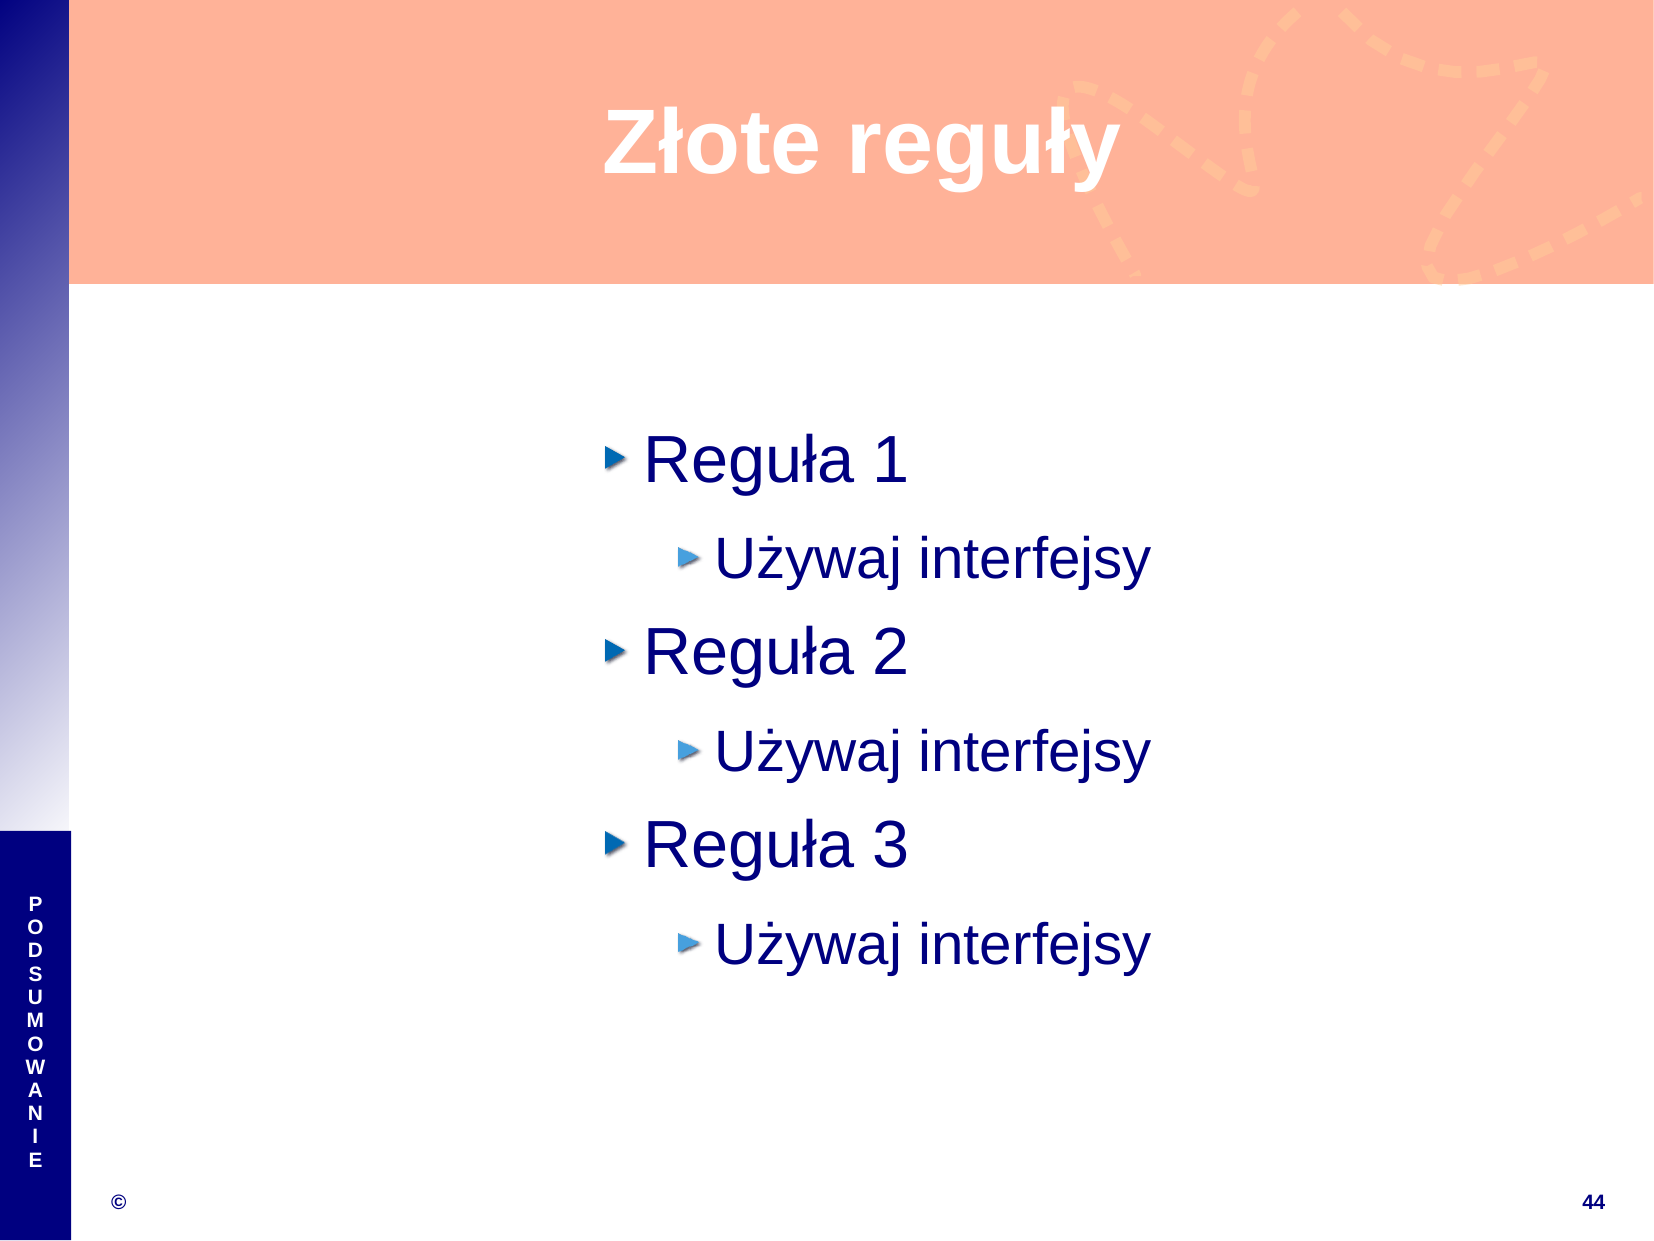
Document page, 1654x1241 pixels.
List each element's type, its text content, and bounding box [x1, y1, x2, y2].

text_box P O D S U M O W A N I E [0, 824, 71, 1241]
list Reguła 1 Używaj interfejsy Reguła 2 Używaj interfejsy Reguła 3 Używaj interfejsy [572, 421, 1153, 1039]
title Złote reguły [71, 37, 1654, 246]
